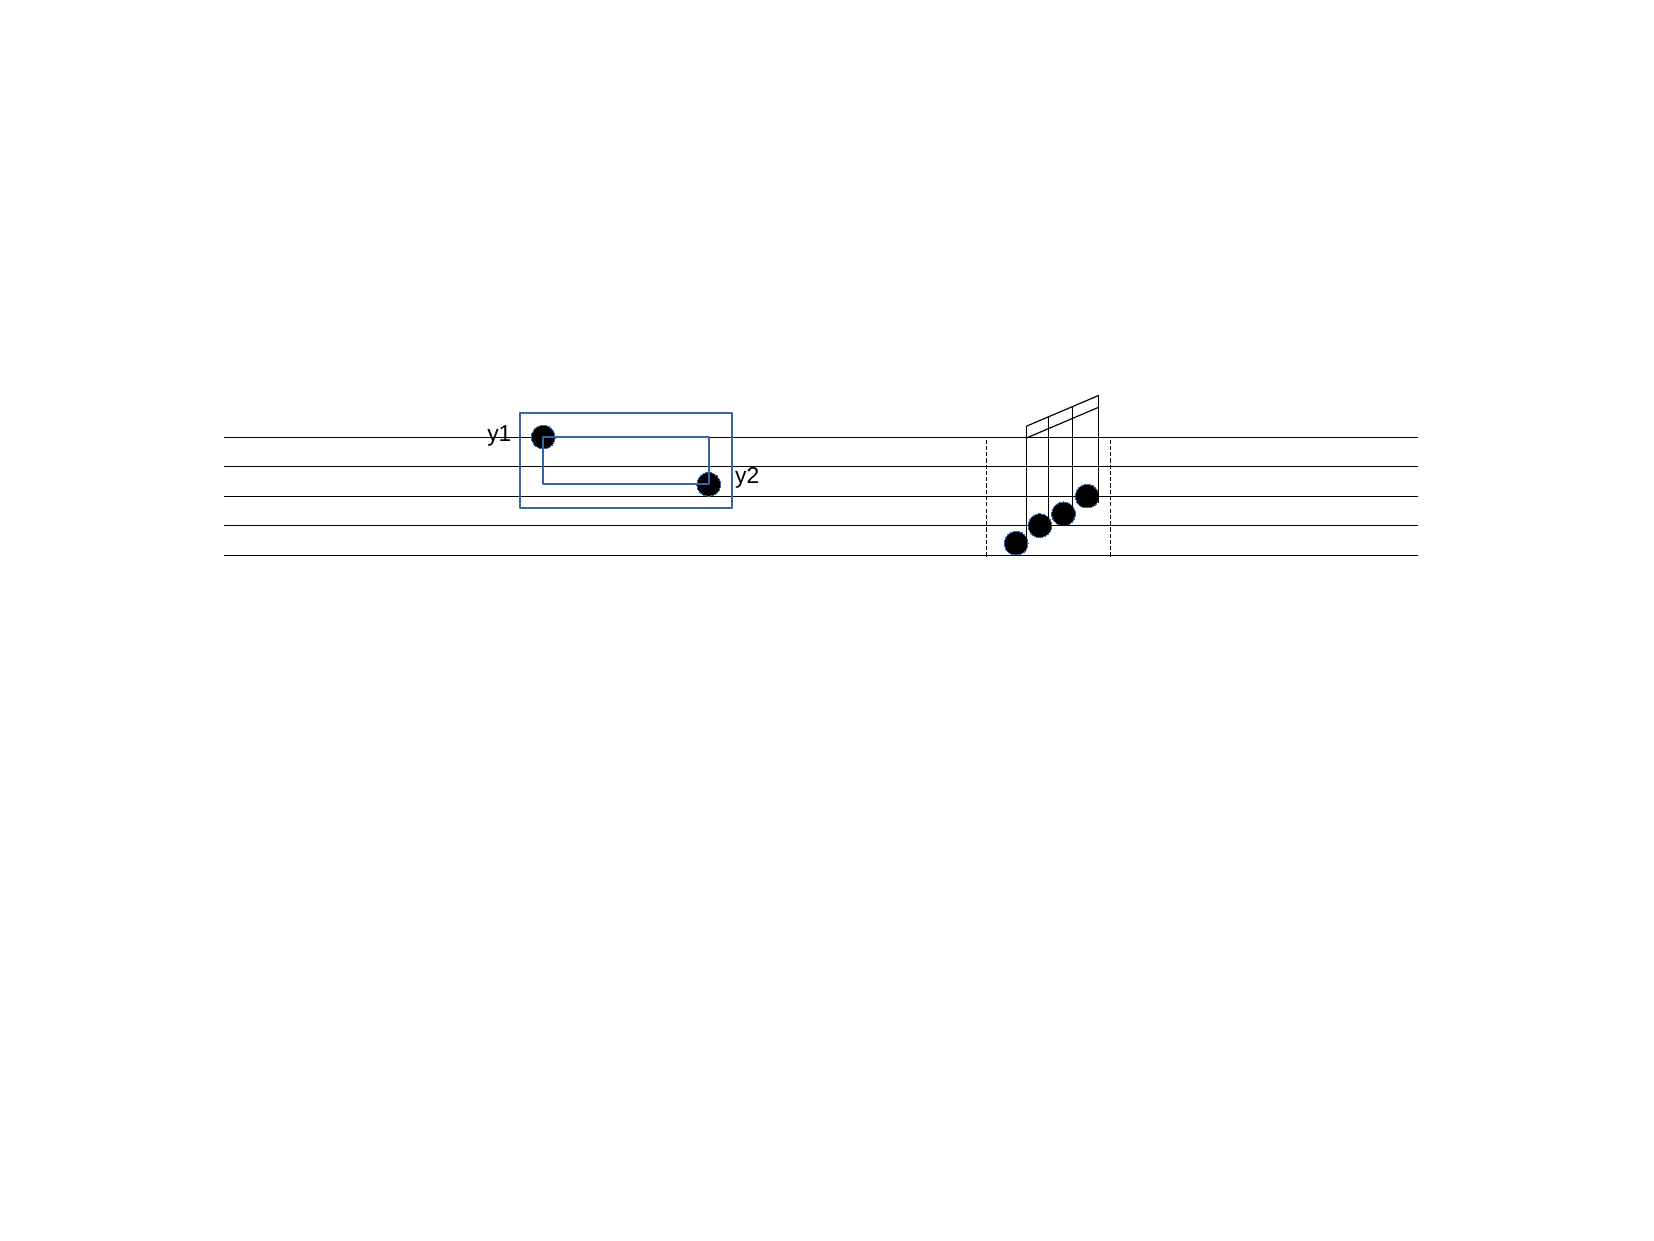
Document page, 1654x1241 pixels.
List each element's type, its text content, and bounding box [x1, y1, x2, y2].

text_box [544, 438, 556, 449]
text_box y2 [733, 455, 780, 497]
text_box [1075, 497, 1098, 508]
text_box y2 [720, 455, 731, 497]
text_box [1028, 526, 1052, 538]
text_box [1051, 501, 1076, 525]
text_box [696, 472, 720, 497]
text_box [532, 425, 556, 449]
text_box [1028, 513, 1048, 525]
text_box y1 [521, 414, 532, 454]
text_box [1075, 484, 1098, 496]
text_box [697, 472, 708, 483]
text_box y1 [472, 413, 519, 454]
text_box [1004, 531, 1029, 555]
